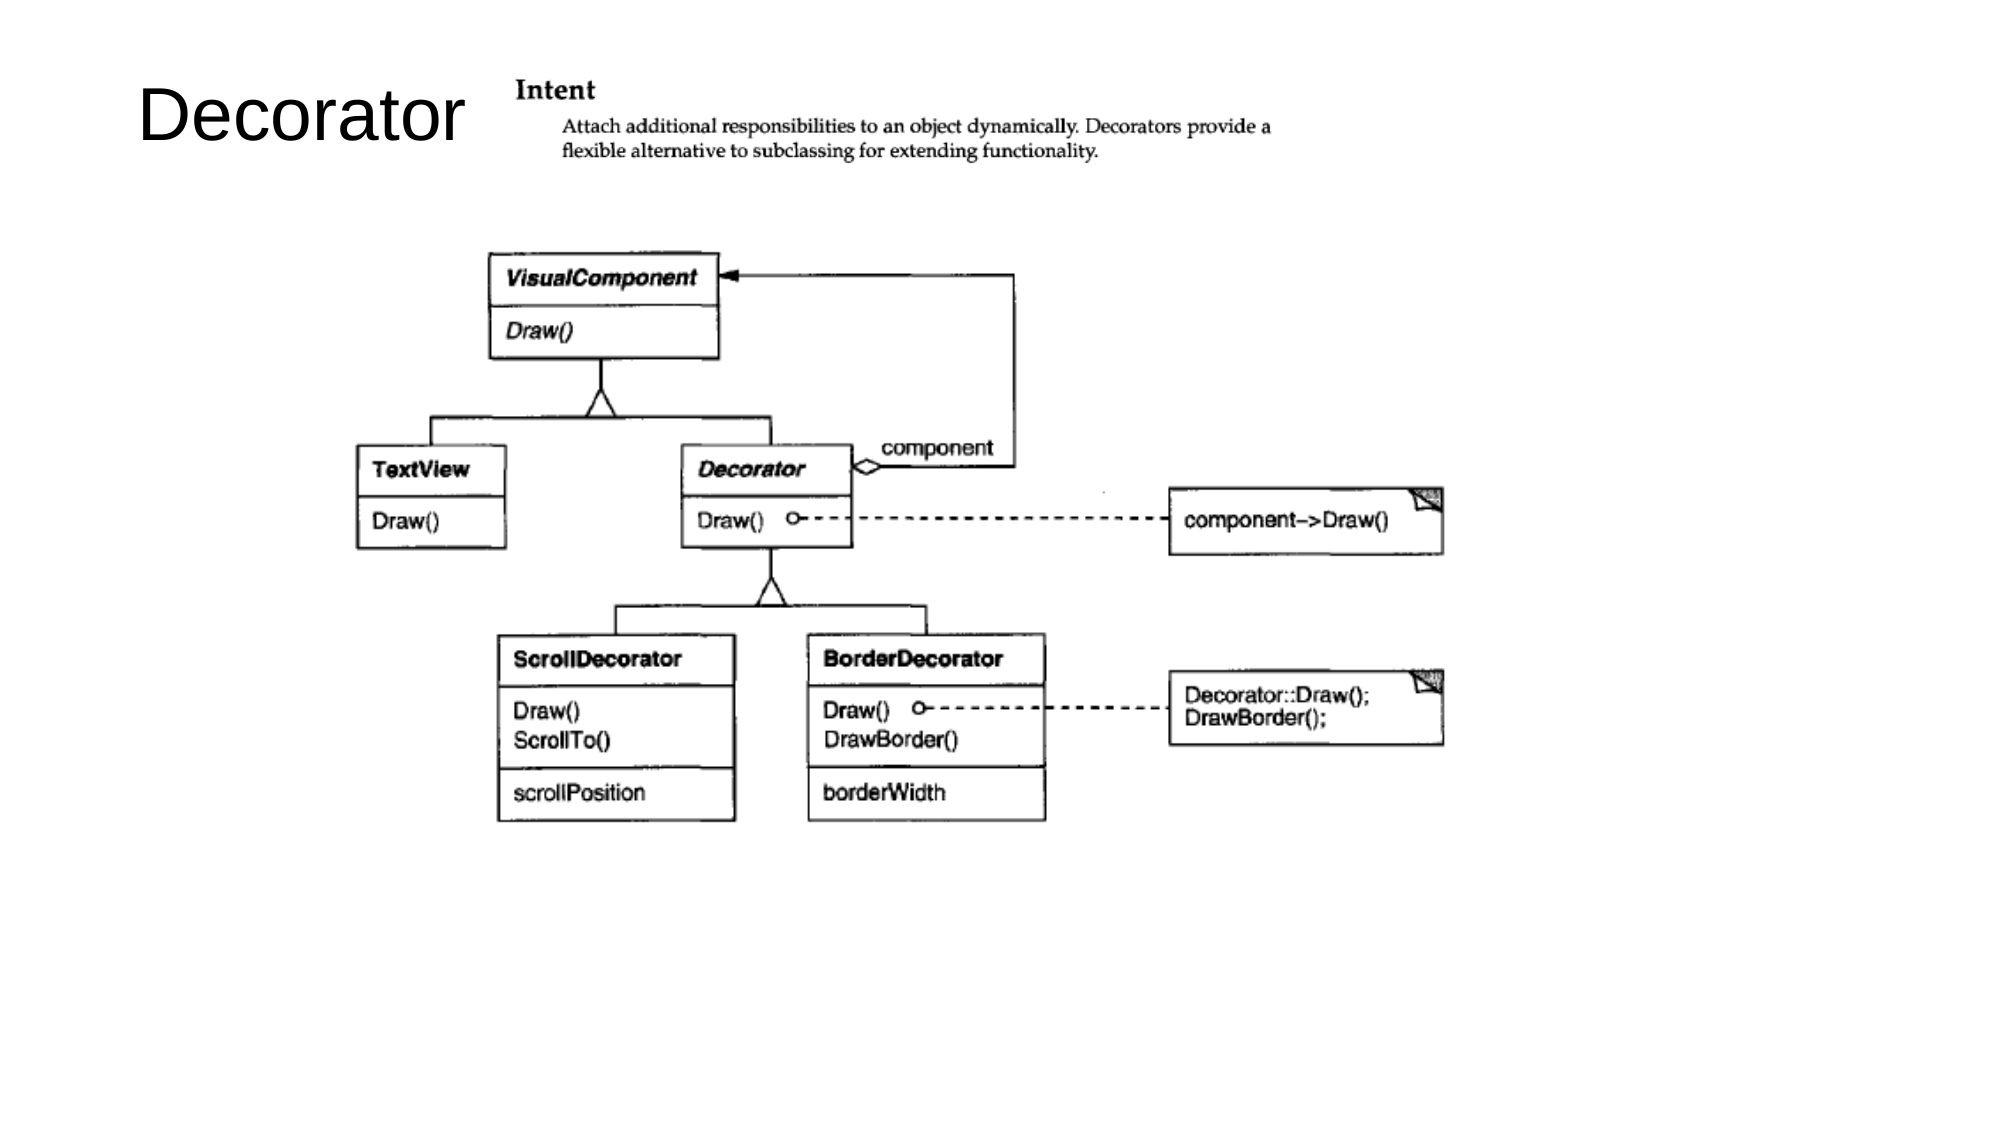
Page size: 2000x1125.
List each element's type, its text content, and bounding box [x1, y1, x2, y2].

title Decorator [137, 60, 526, 166]
picture [315, 224, 1487, 833]
picture [510, 74, 1280, 176]
